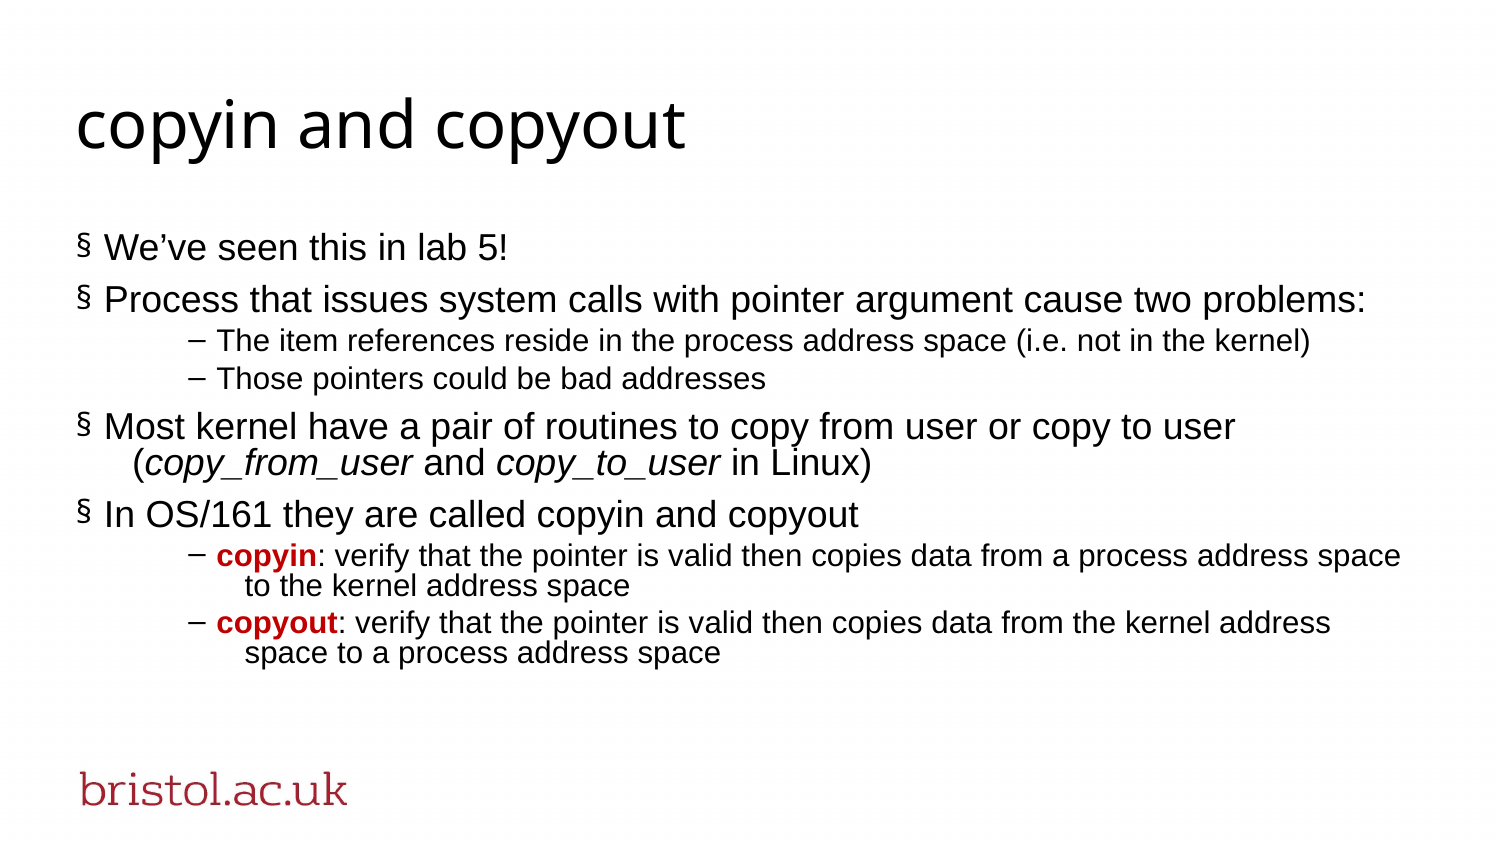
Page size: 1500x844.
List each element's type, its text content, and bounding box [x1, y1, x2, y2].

list We’ve seen this in lab 5! Process that issues system calls with pointer argument cause two problems: The item references reside in the process address space (i.e. not in the kernel) Those pointers could be bad addresses Most kernel have a pair of routines to copy from user or copy to user (copy_from_user and copy_to_user in Linux) In OS/161 they are called copyin and copyout copyin: verify that the pointer is valid then copies data from a process address space to the kernel address space copyout: verify that the pointer is valid then copies data from the kernel address space to a process address space [60, 224, 1440, 699]
title copyin and copyout [60, 44, 1440, 209]
